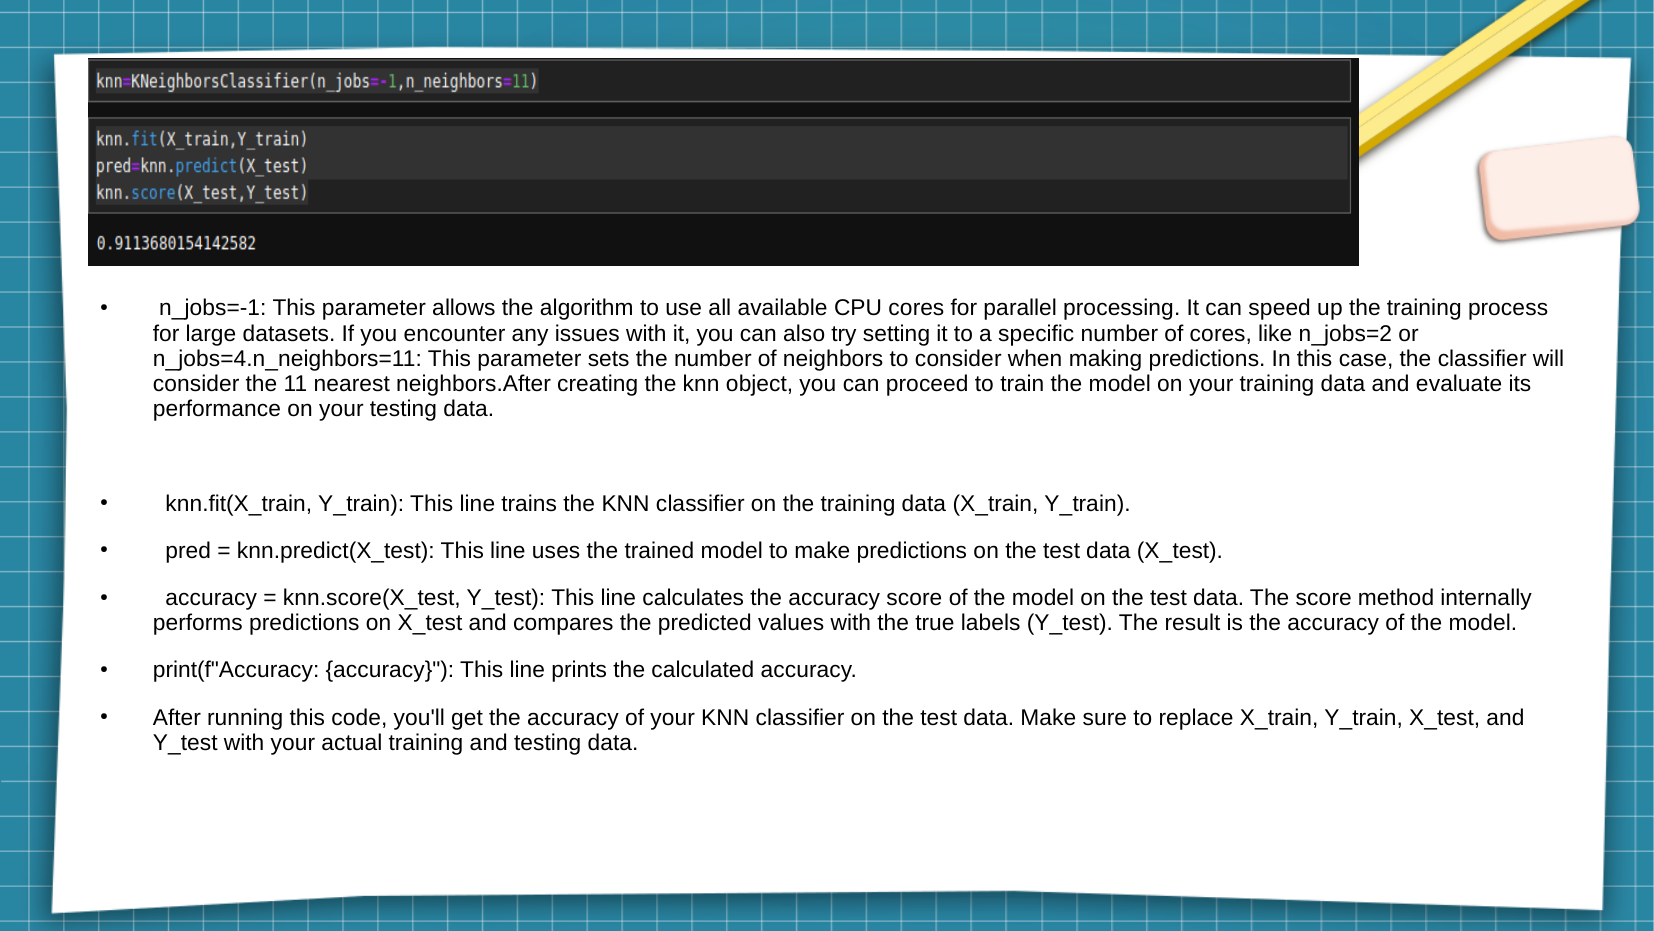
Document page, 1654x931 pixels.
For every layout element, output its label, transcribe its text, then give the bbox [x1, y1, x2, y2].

picture [0, 0, 1654, 931]
list n_jobs=-1: This parameter allows the algorithm to use all available CPU cores for parallel processing. It can speed up the training process for large datasets. If you encounter any issues with it, you can also try setting it to a specific number of cores, like n_jobs=2 or n_jobs=4.n_neighbors=11: This parameter sets the number of neighbors to consider when making predictions. In this case, the classifier will consider the 11 nearest neighbors.After creating the knn object, you can proceed to train the model on your training data and evaluate its performance on your testing data. knn.fit(X_train, Y_train): This line trains the KNN classifier on the training data (X_train, Y_train). pred = knn.predict(X_test): This line uses the trained model to make predictions on the test data (X_test). accuracy = knn.score(X_test, Y_test): This line calculates the accuracy score of the model on the test data. The score method internally performs predictions on X_test and compares the predicted values with the true labels (Y_test). The result is the accuracy of the model. print(f"Accuracy: {accuracy}"): This line prints the calculated accuracy. After running this code, you'll get the accuracy of your KNN classifier on the test data. Make sure to replace X_train, Y_train, X_test, and Y_test with your actual training and testing data. [82, 295, 1571, 758]
